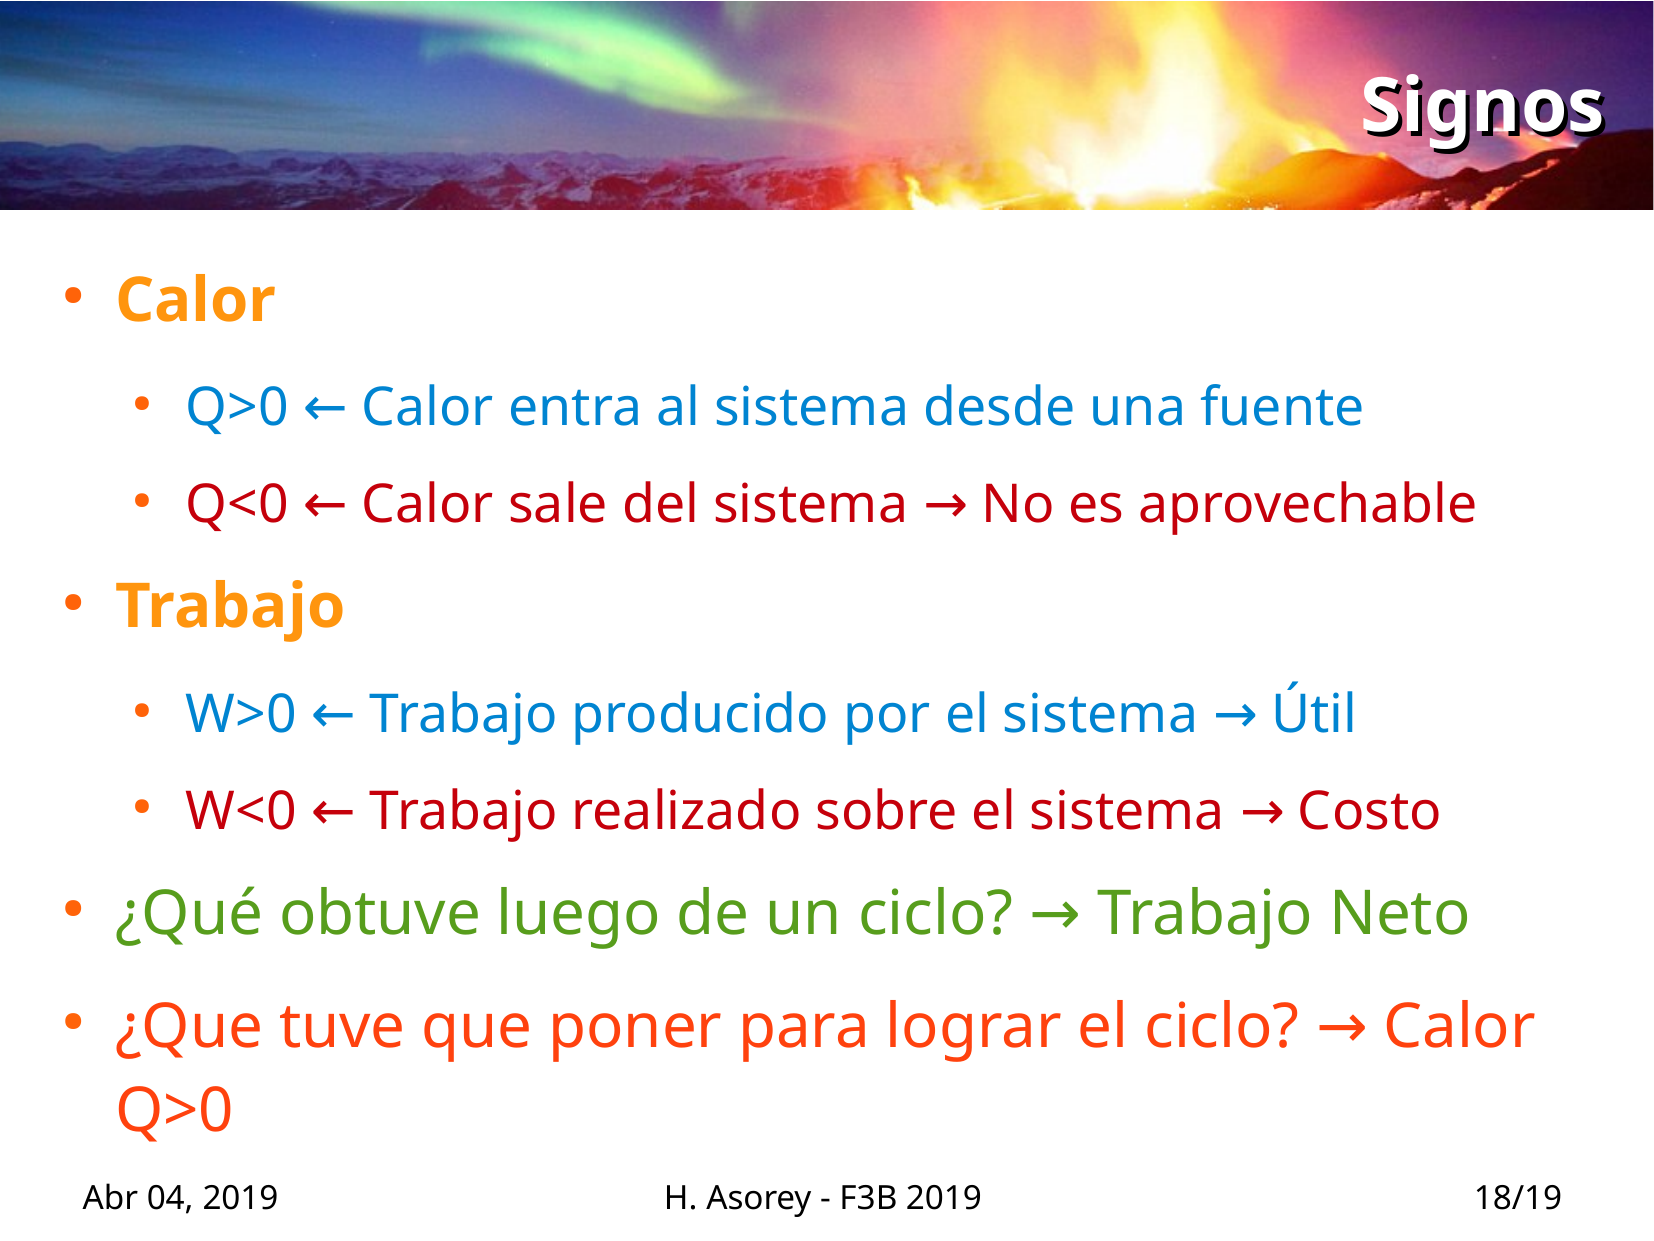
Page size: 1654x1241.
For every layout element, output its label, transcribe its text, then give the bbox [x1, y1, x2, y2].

picture [0, 1, 1654, 210]
list Calor Q>0 ← Calor entra al sistema desde una fuente Q<0 ← Calor sale del sistema → No es aprovechable Trabajo W>0 ← Trabajo producido por el sistema → Útil W<0 ← Trabajo realizado sobre el sistema → Costo ¿Qué obtuve luego de un ciclo? → Trabajo Neto ¿Que tuve que poner para lograr el ciclo? → Calor Q>0 [45, 255, 1606, 1156]
title Signos [45, 15, 1606, 191]
